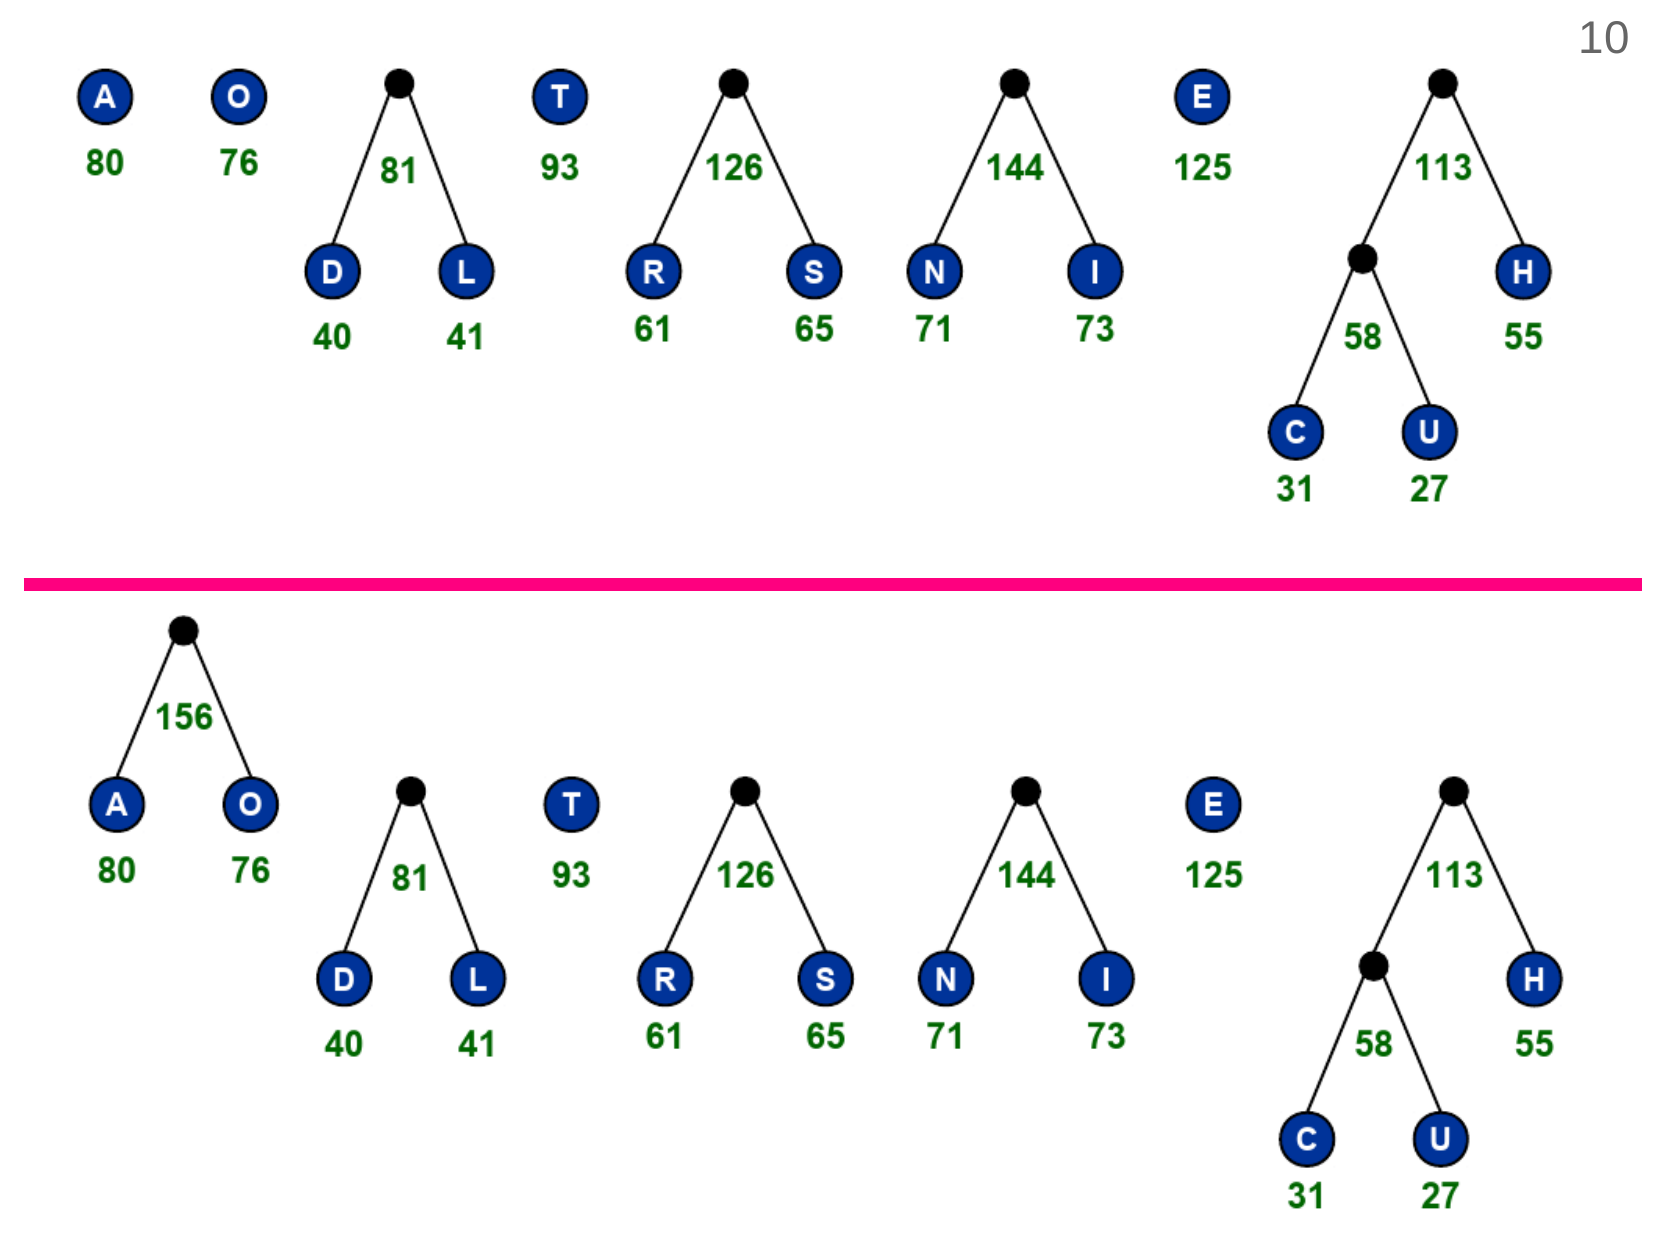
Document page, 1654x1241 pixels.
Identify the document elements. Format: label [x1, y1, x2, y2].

picture [72, 58, 1554, 508]
picture [76, 614, 1565, 1218]
